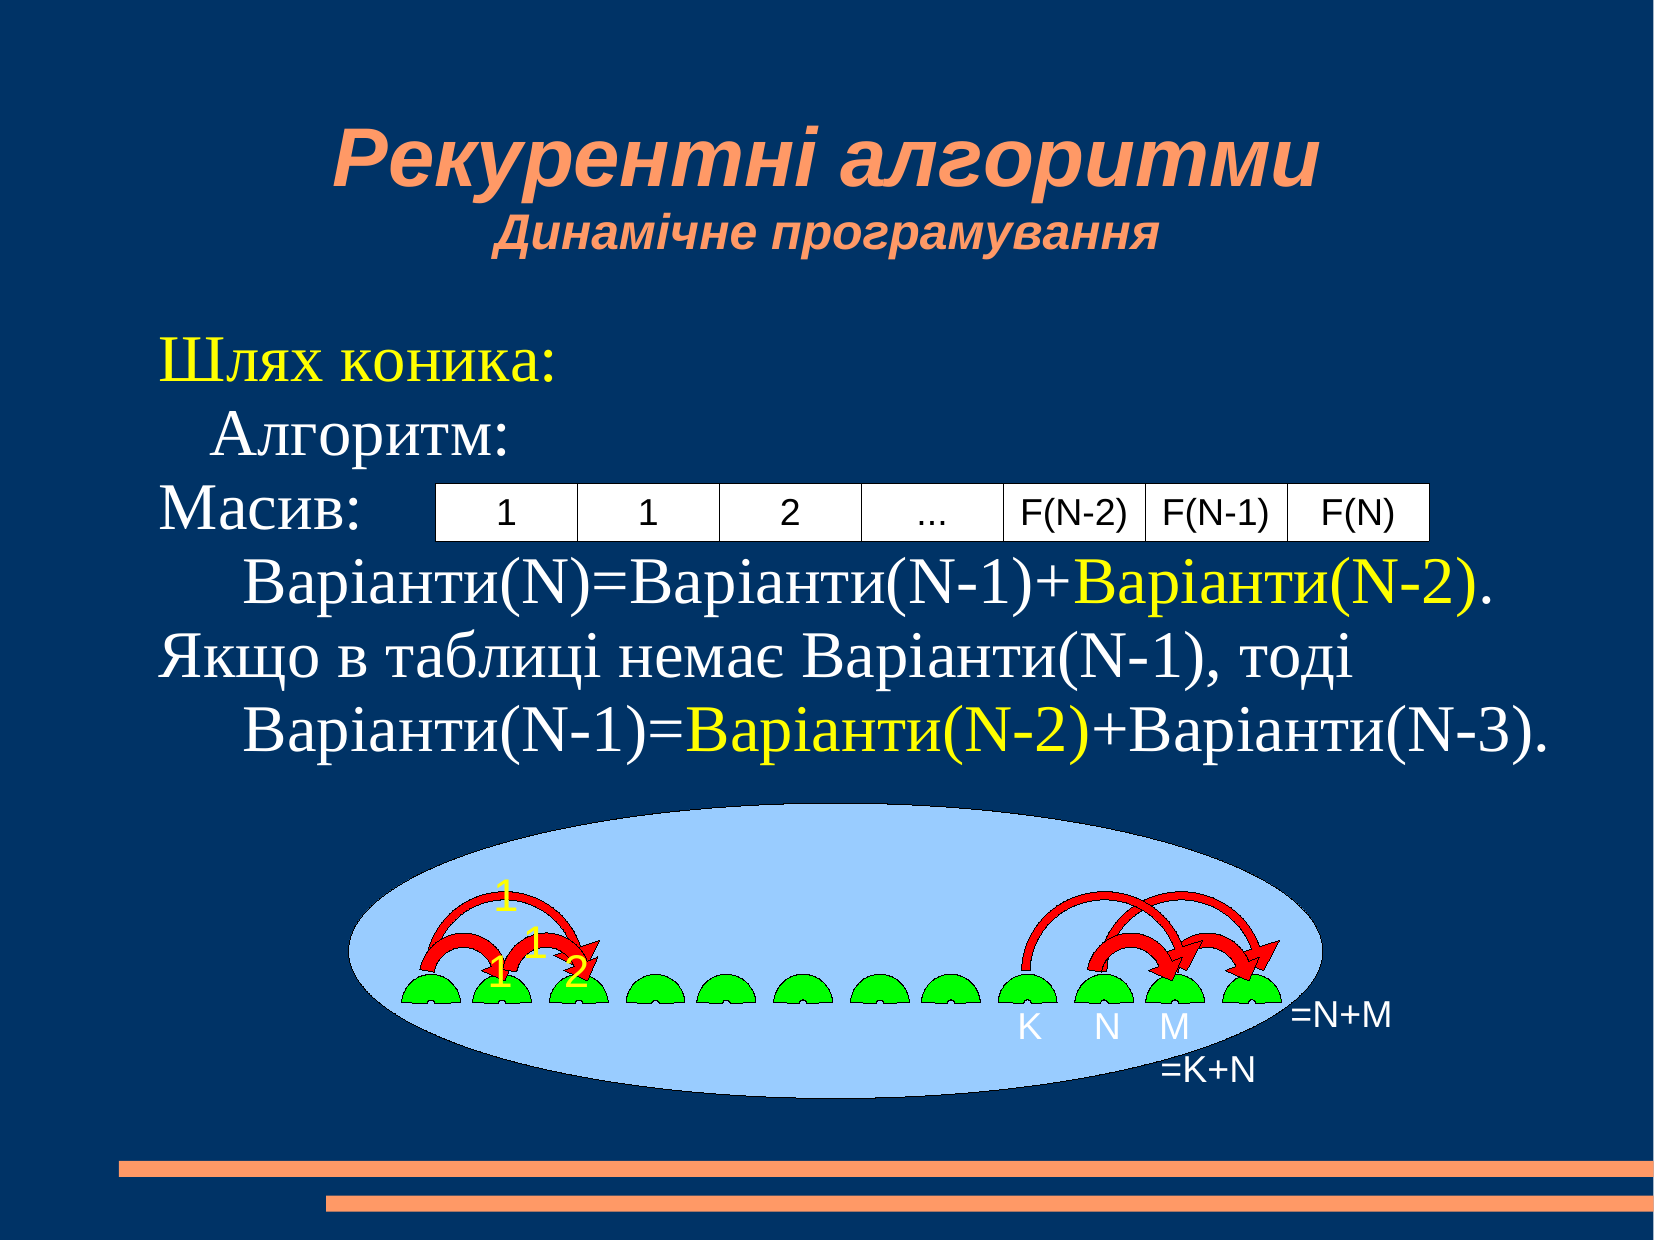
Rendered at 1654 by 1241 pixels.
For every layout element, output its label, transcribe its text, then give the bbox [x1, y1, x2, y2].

table_header 1 [578, 484, 719, 541]
text_box 1 [507, 909, 564, 976]
text_box =N+M [1275, 986, 1408, 1044]
text_box =K+N [1145, 1041, 1272, 1099]
text_box 1 [478, 862, 534, 929]
text_box N [1079, 998, 1136, 1055]
table_header F(N-2) [1004, 484, 1145, 541]
table_header 1 [436, 484, 577, 541]
text_box M [1144, 998, 1206, 1055]
table_header F(N-1) [1146, 484, 1287, 541]
text_box 1 [472, 939, 528, 1006]
table_header 2 [720, 484, 861, 541]
table_header F(N) [1288, 484, 1429, 541]
text_box 2 [549, 939, 605, 1006]
text_box K [1002, 998, 1058, 1055]
table_header ... [862, 484, 1003, 541]
list Шлях коника: Алгоритм: Масив: Варіанти(N)=Варіанти(N-1)+Варіанти(N-2). Якщо в таблиці немає Варіанти(N-1), тоді Варіанти(N-1)=Варіанти(N-2)+Варіанти(N-3). [121, 322, 1561, 1132]
text_box [348, 803, 1323, 1099]
title Рекурентні алгоритми Динамічне програмування [121, 46, 1534, 325]
